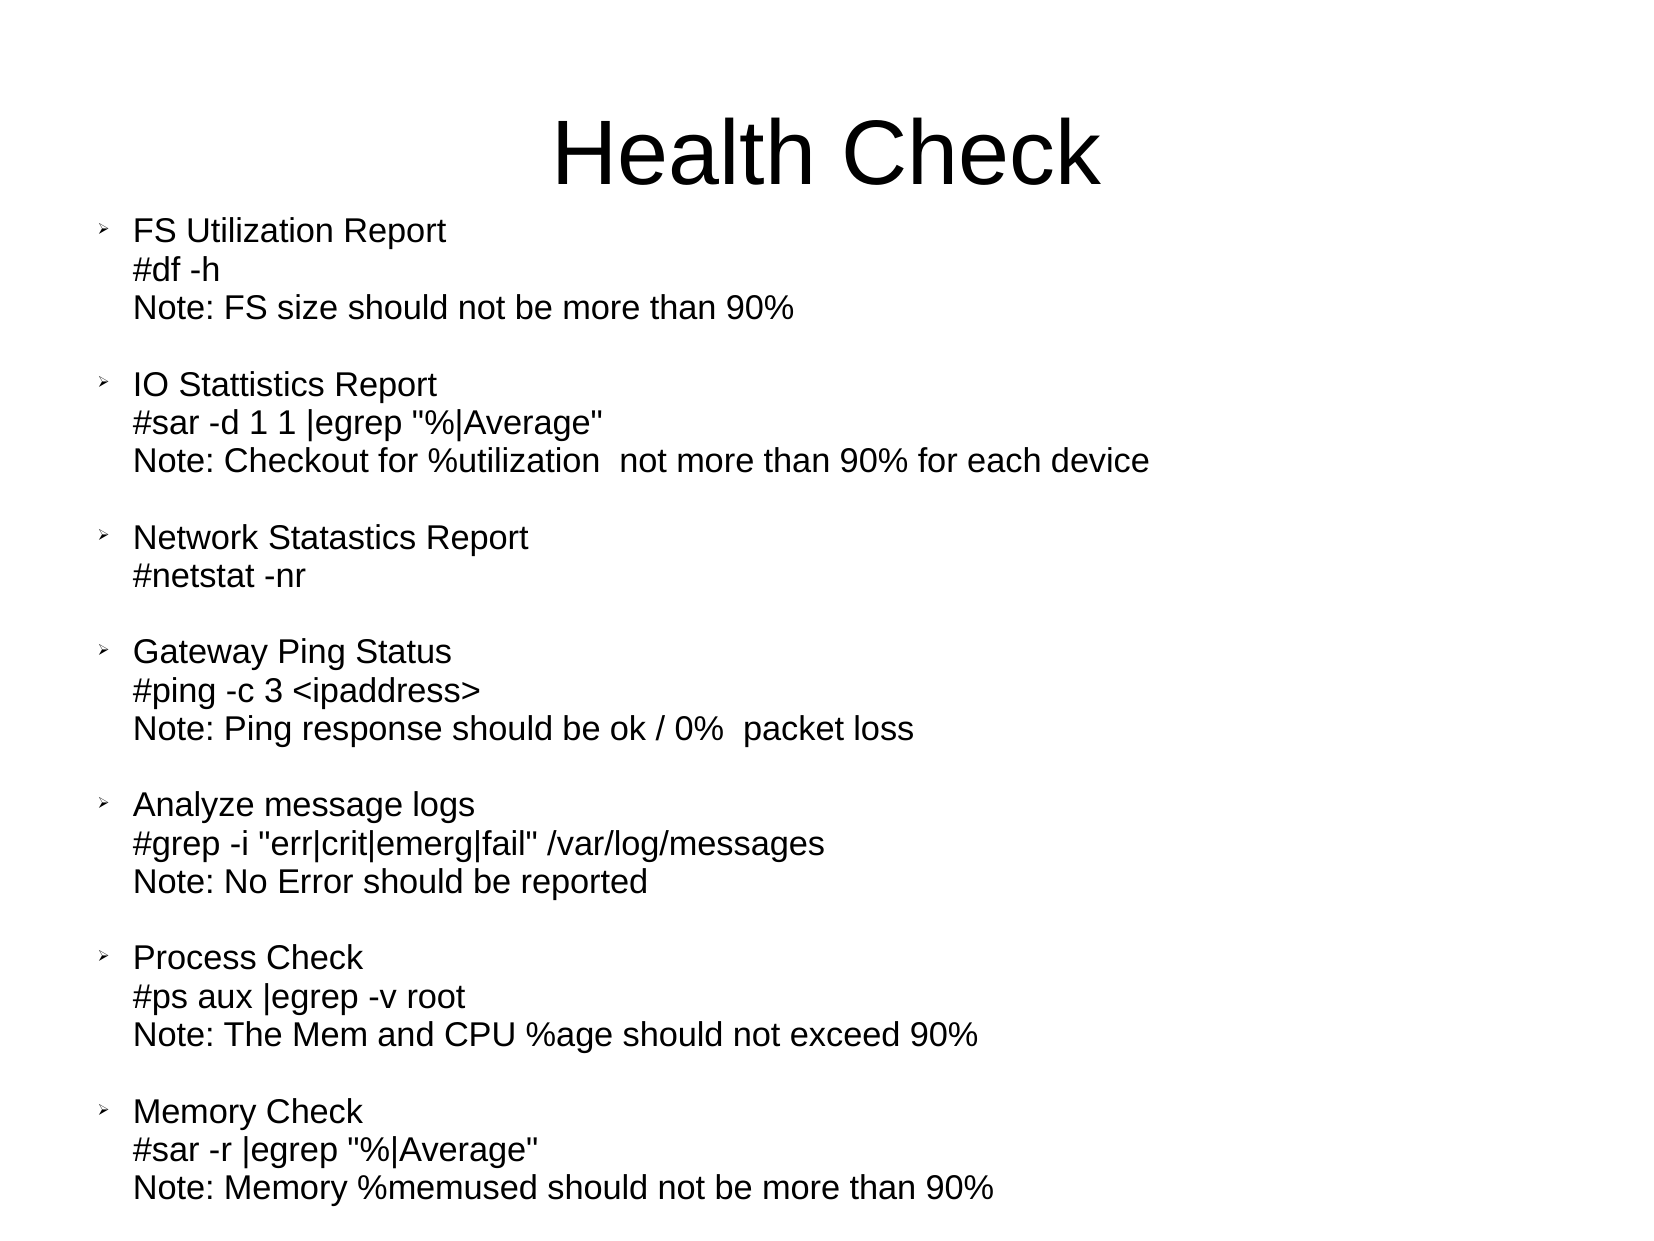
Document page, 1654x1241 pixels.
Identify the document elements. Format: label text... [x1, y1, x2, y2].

text_box FS Utilization Report #df -h Note: FS size should not be more than 90% IO Stattistics Report #sar -d 1 1 |egrep "%|Average" Note: Checkout for %utilization not more than 90% for each device Network Statastics Report #netstat -nr Gateway Ping Status #ping -c 3 <ipaddress> Note: Ping response should be ok / 0% packet loss Analyze message logs #grep -i "err|crit|emerg|fail" /var/log/messages Note: No Error should be reported Process Check #ps aux |egrep -v root Note: The Mem and CPU %age should not exceed 90% Memory Check #sar -r |egrep "%|Average" Note: Memory %memused should not be more than 90% [82, 204, 1546, 1215]
title Health Check [82, 49, 1571, 257]
